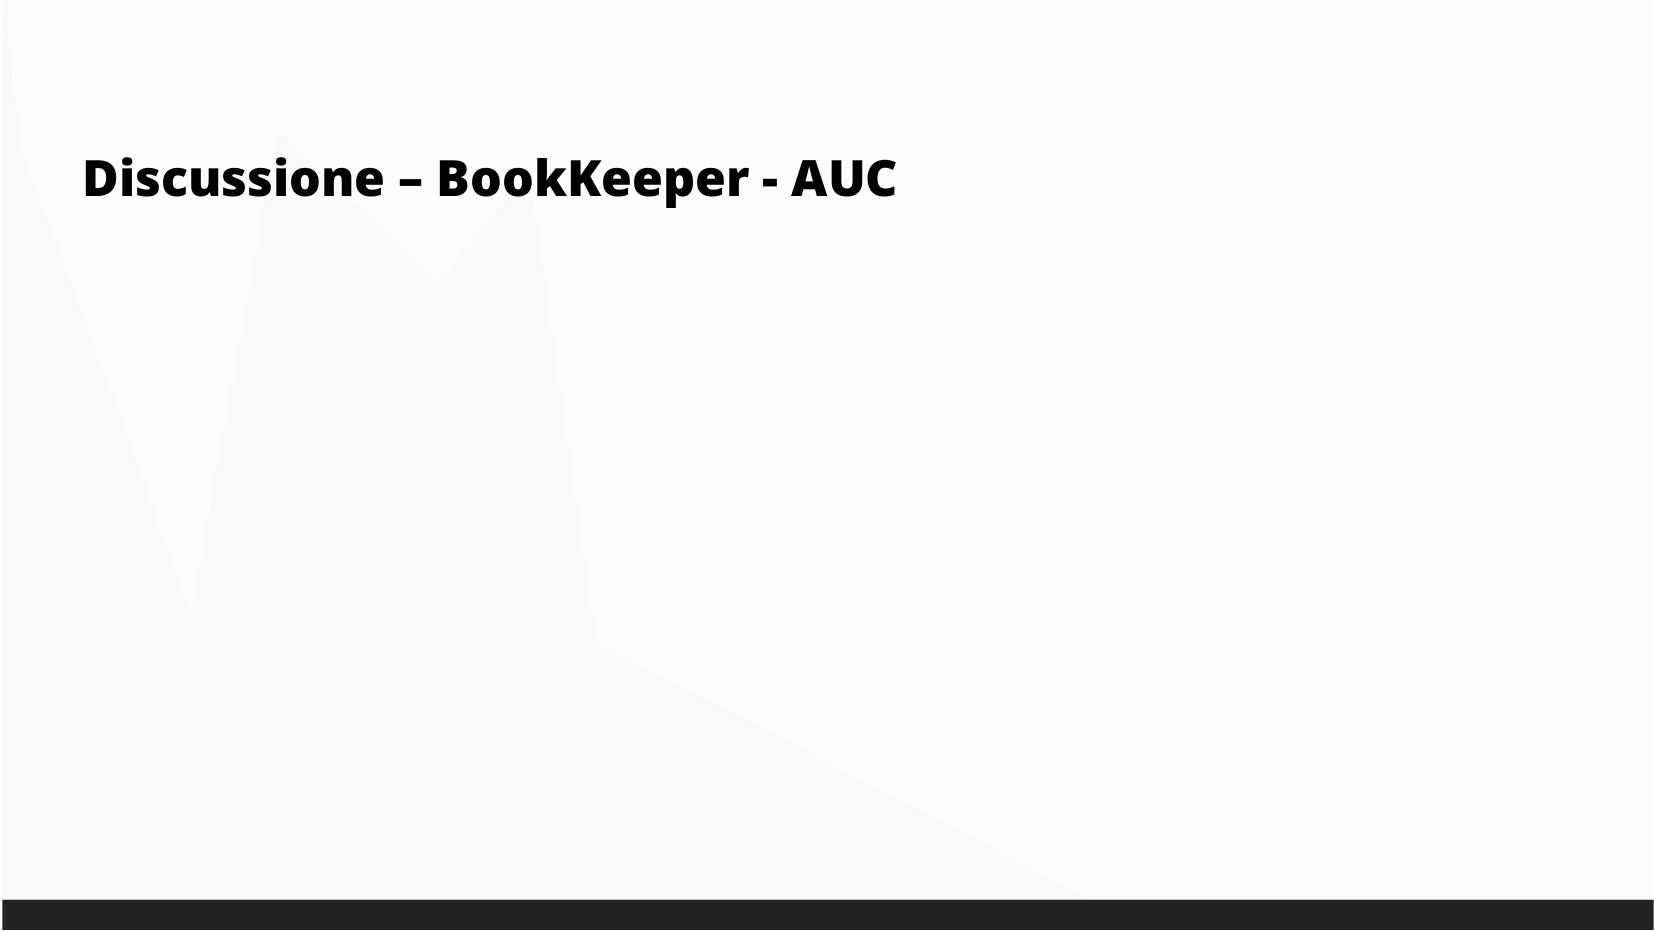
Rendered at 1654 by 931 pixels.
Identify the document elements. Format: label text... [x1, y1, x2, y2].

title Discussione – BookKeeper - AUC [82, 99, 1571, 255]
picture [2, 0, 1654, 931]
